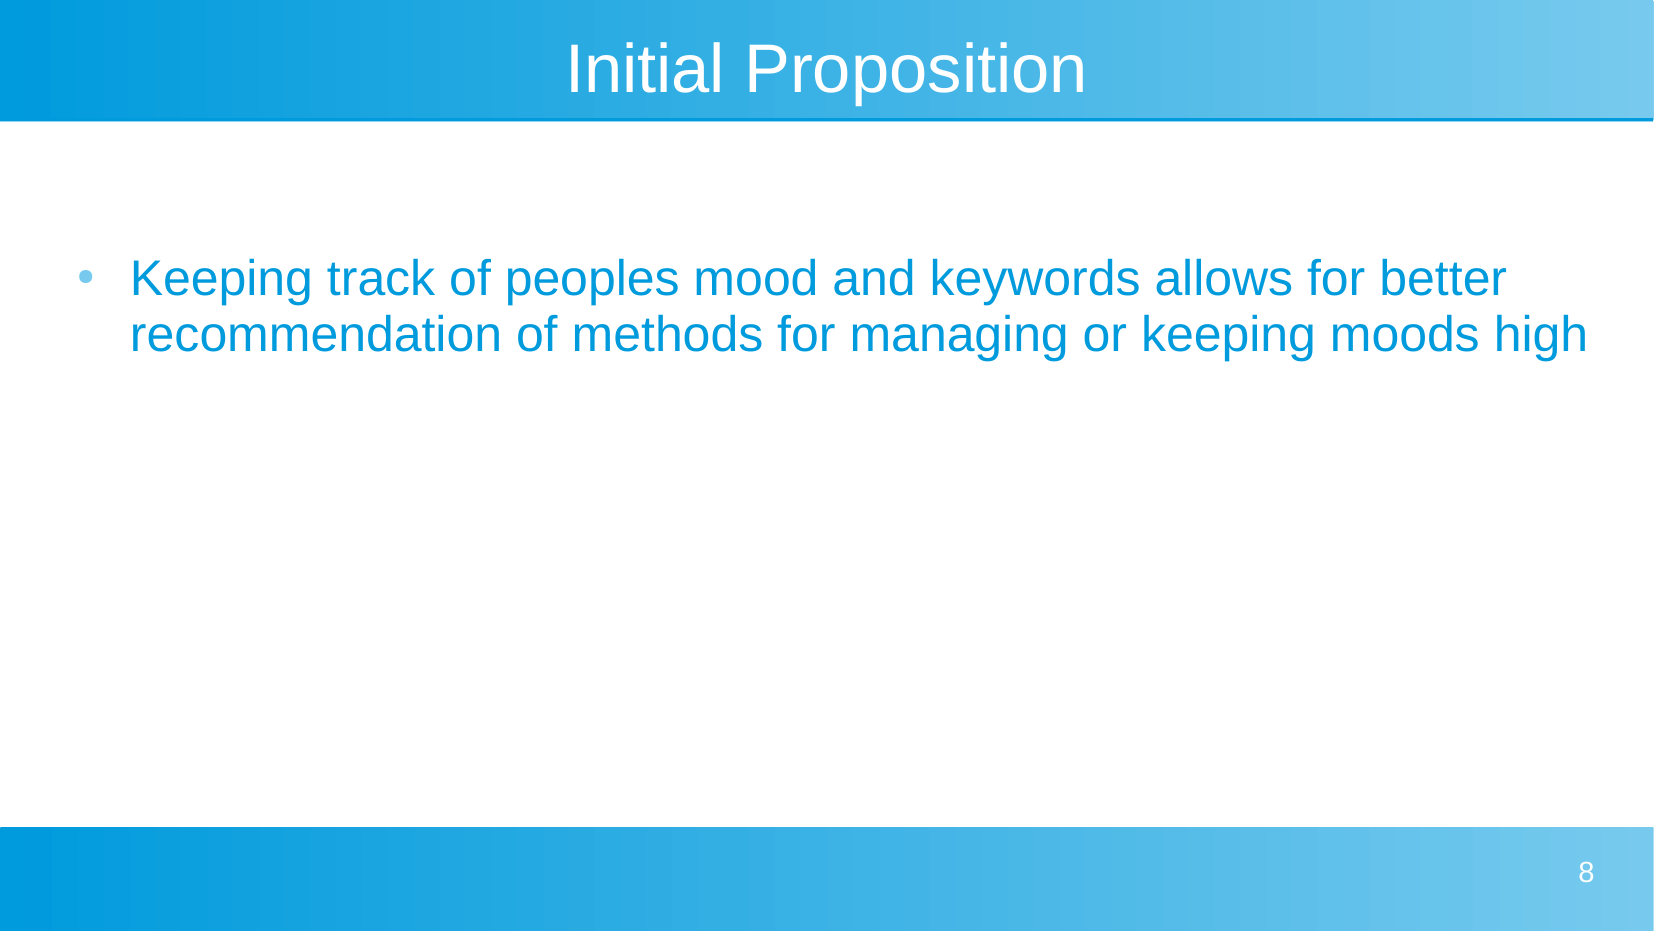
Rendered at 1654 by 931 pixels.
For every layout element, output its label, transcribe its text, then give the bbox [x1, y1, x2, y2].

list Keeping track of peoples mood and keywords allows for better recommendation of methods for managing or keeping moods high [59, 177, 1595, 768]
title Initial Proposition [59, 29, 1595, 108]
